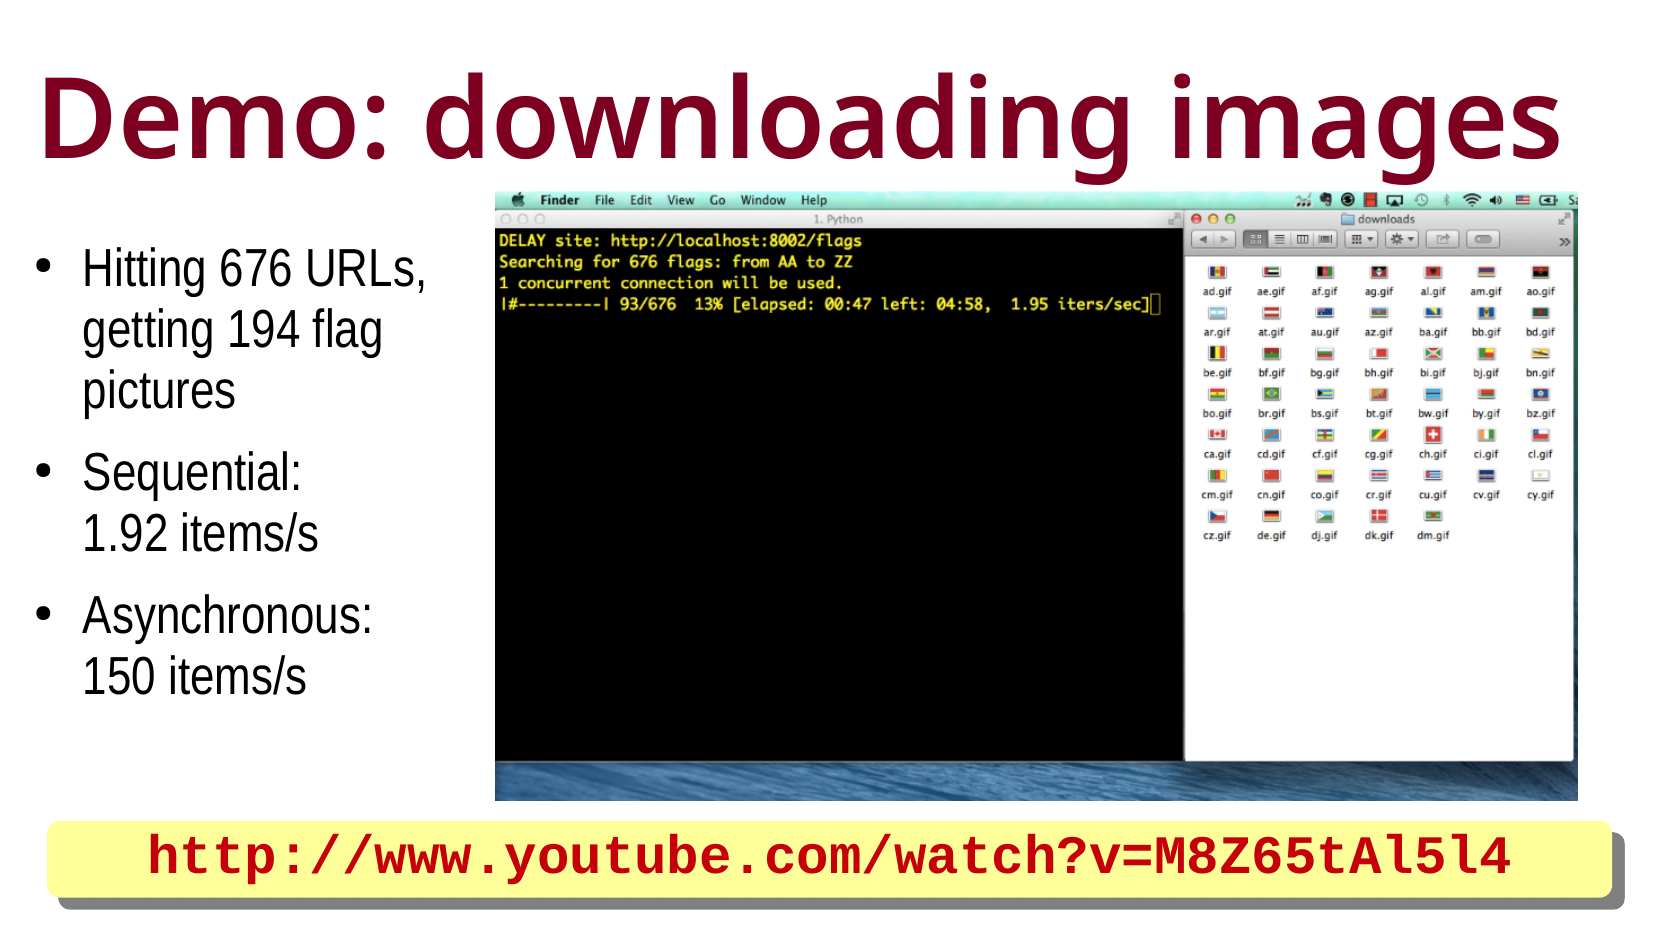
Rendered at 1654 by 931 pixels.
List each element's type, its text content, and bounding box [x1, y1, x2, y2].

list Hitting 676 URLs, getting 194 flag pictures Sequential: 1.92 items/s Asynchronous: 150 items/s [17, 236, 495, 768]
picture [495, 191, 1578, 801]
title Demo: downloading images [35, 37, 1571, 193]
text_box http://www.youtube.com/watch?v=M8Z65tAl5l4 [47, 820, 1613, 898]
